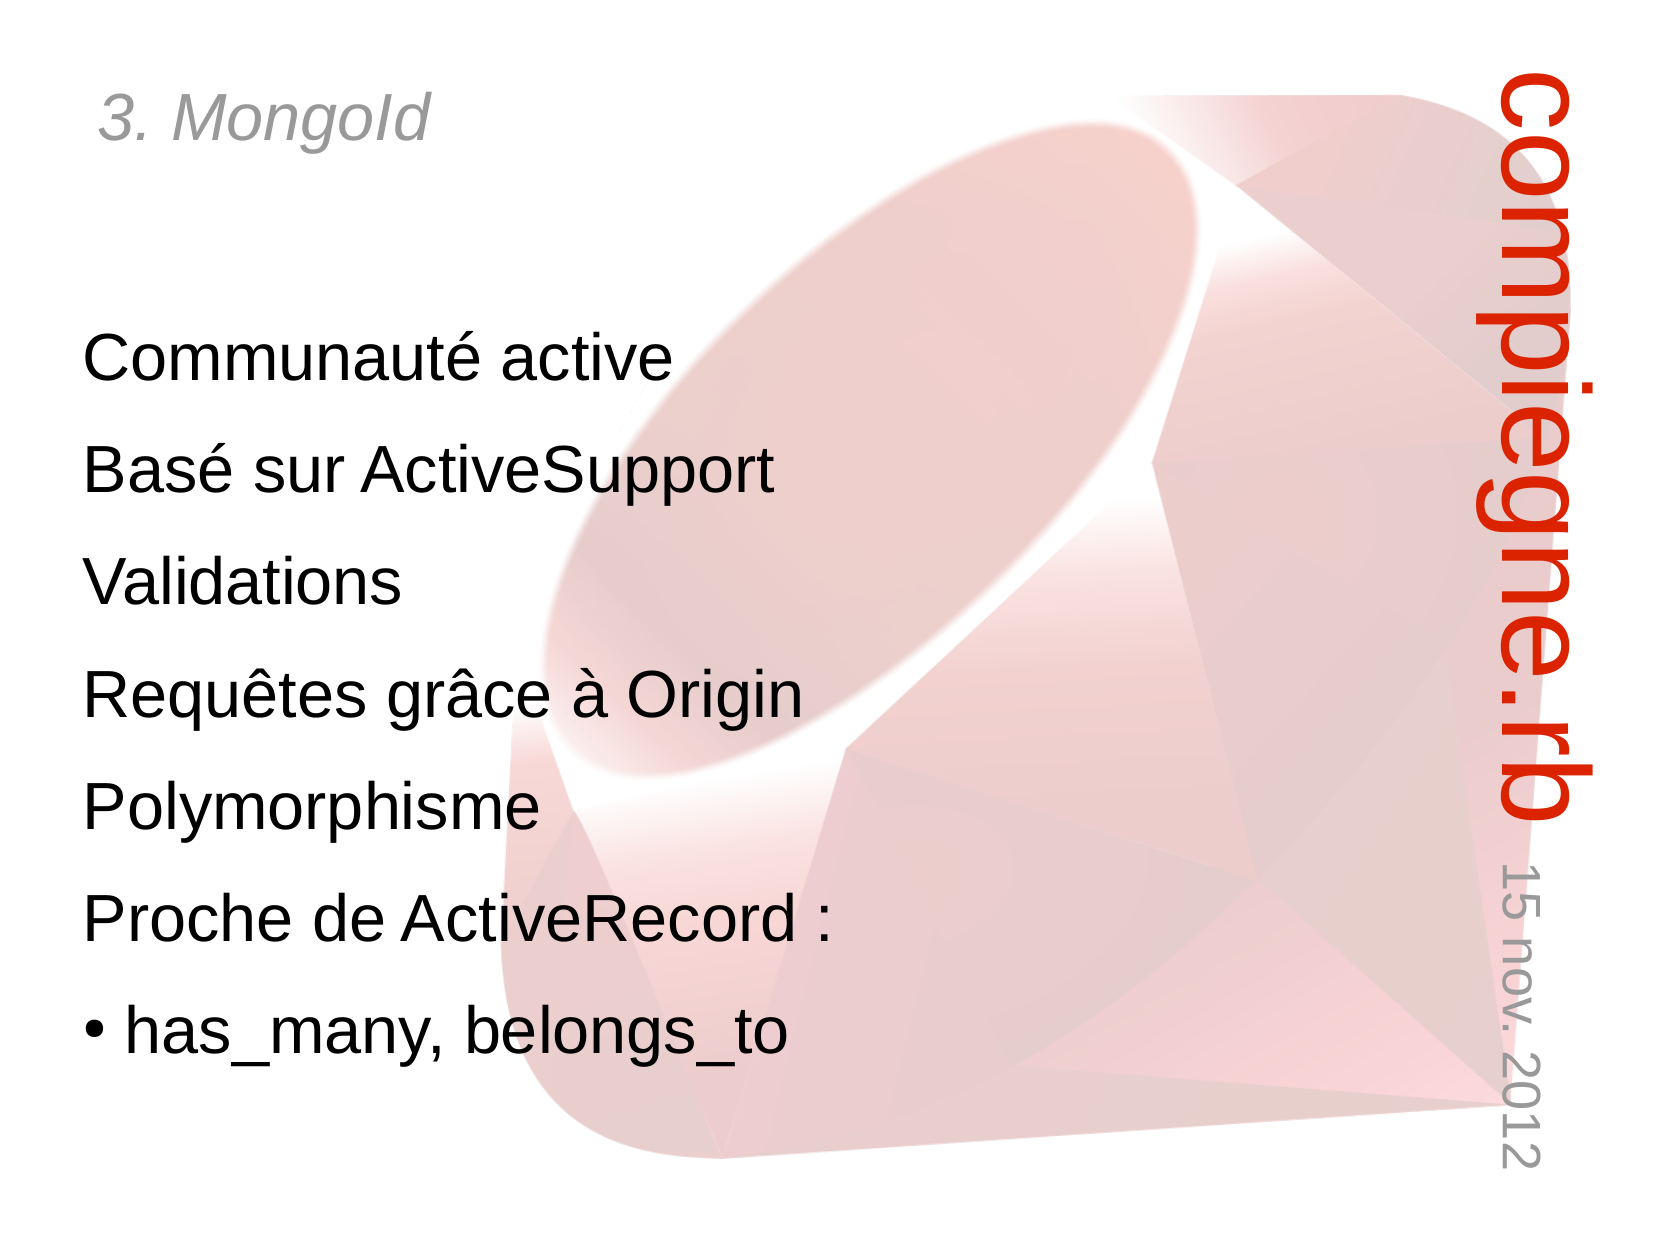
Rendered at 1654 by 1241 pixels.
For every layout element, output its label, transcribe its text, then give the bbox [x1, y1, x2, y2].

picture [484, 70, 1442, 188]
text_box 3. MongoId [82, 73, 1090, 166]
subtitle Communauté active Basé sur ActiveSupport Validations Requêtes grâce à Origin Polymorphisme Proche de ActiveRecord : has_many, belongs_to [82, 188, 1477, 1162]
title compiegne.rb 15 nov. 2012 [1442, 23, 1650, 1217]
